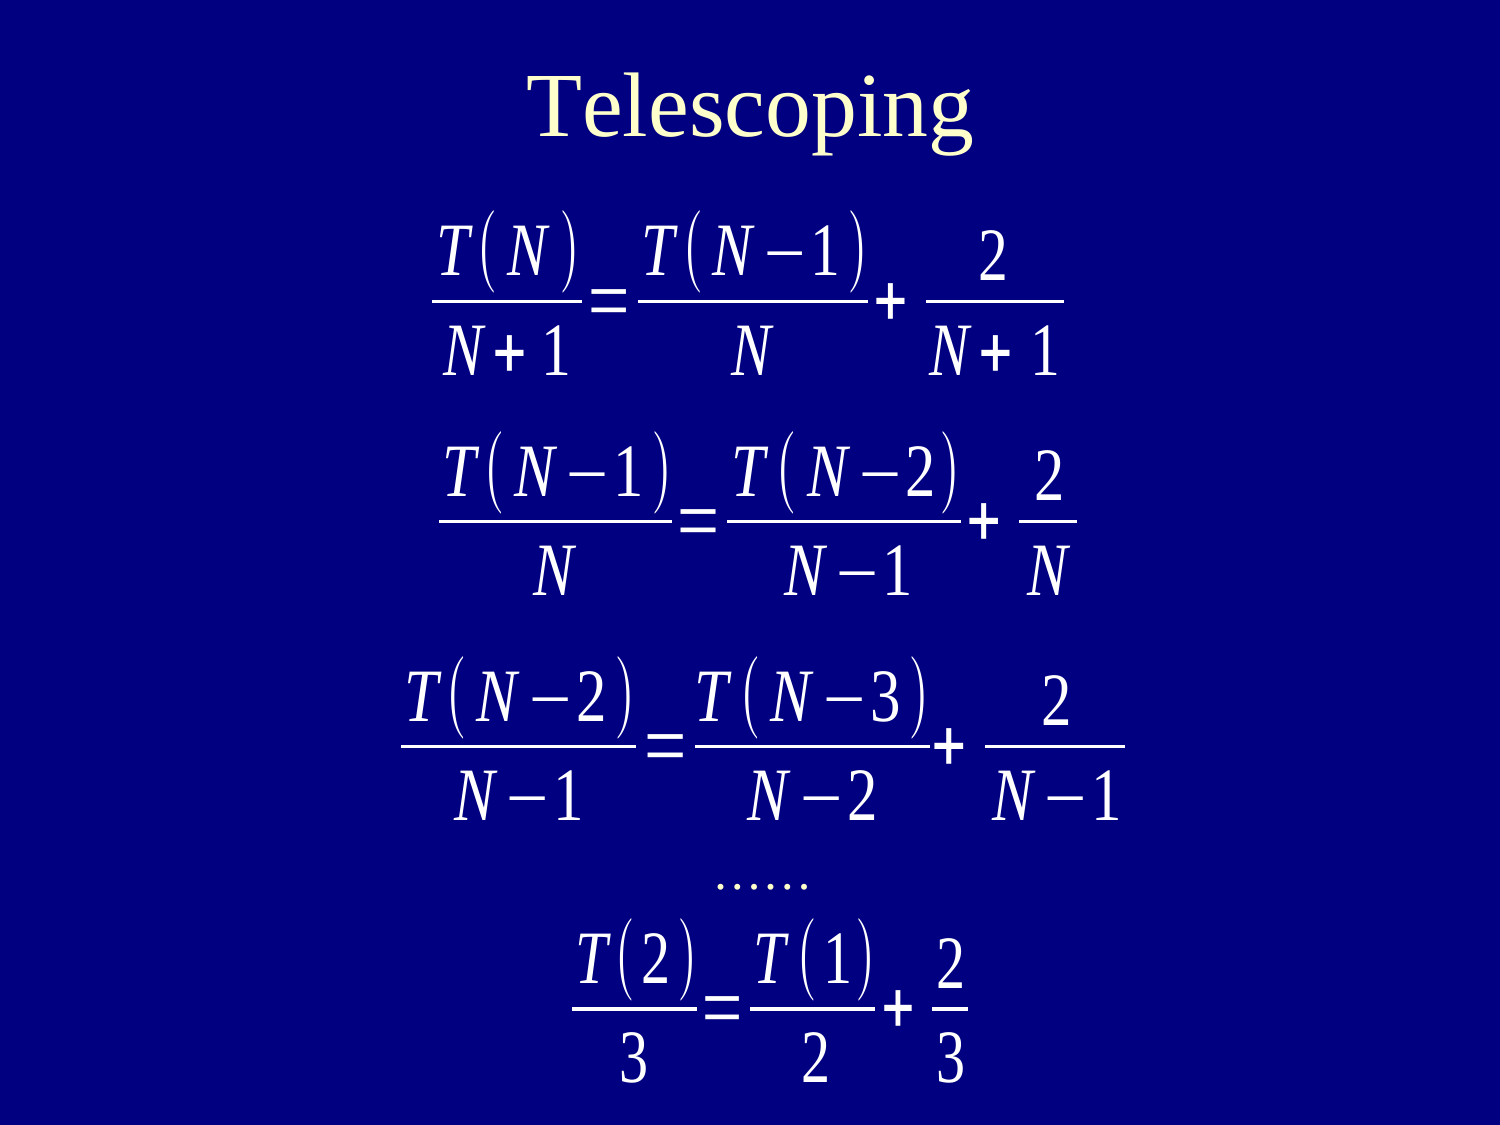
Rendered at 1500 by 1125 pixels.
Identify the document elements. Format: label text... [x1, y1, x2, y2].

chart [381, 650, 1151, 837]
chart [553, 912, 991, 1099]
chart [419, 425, 1102, 612]
chart [413, 204, 1085, 392]
text_box …… [697, 831, 828, 908]
title Telescoping [22, 37, 1480, 163]
